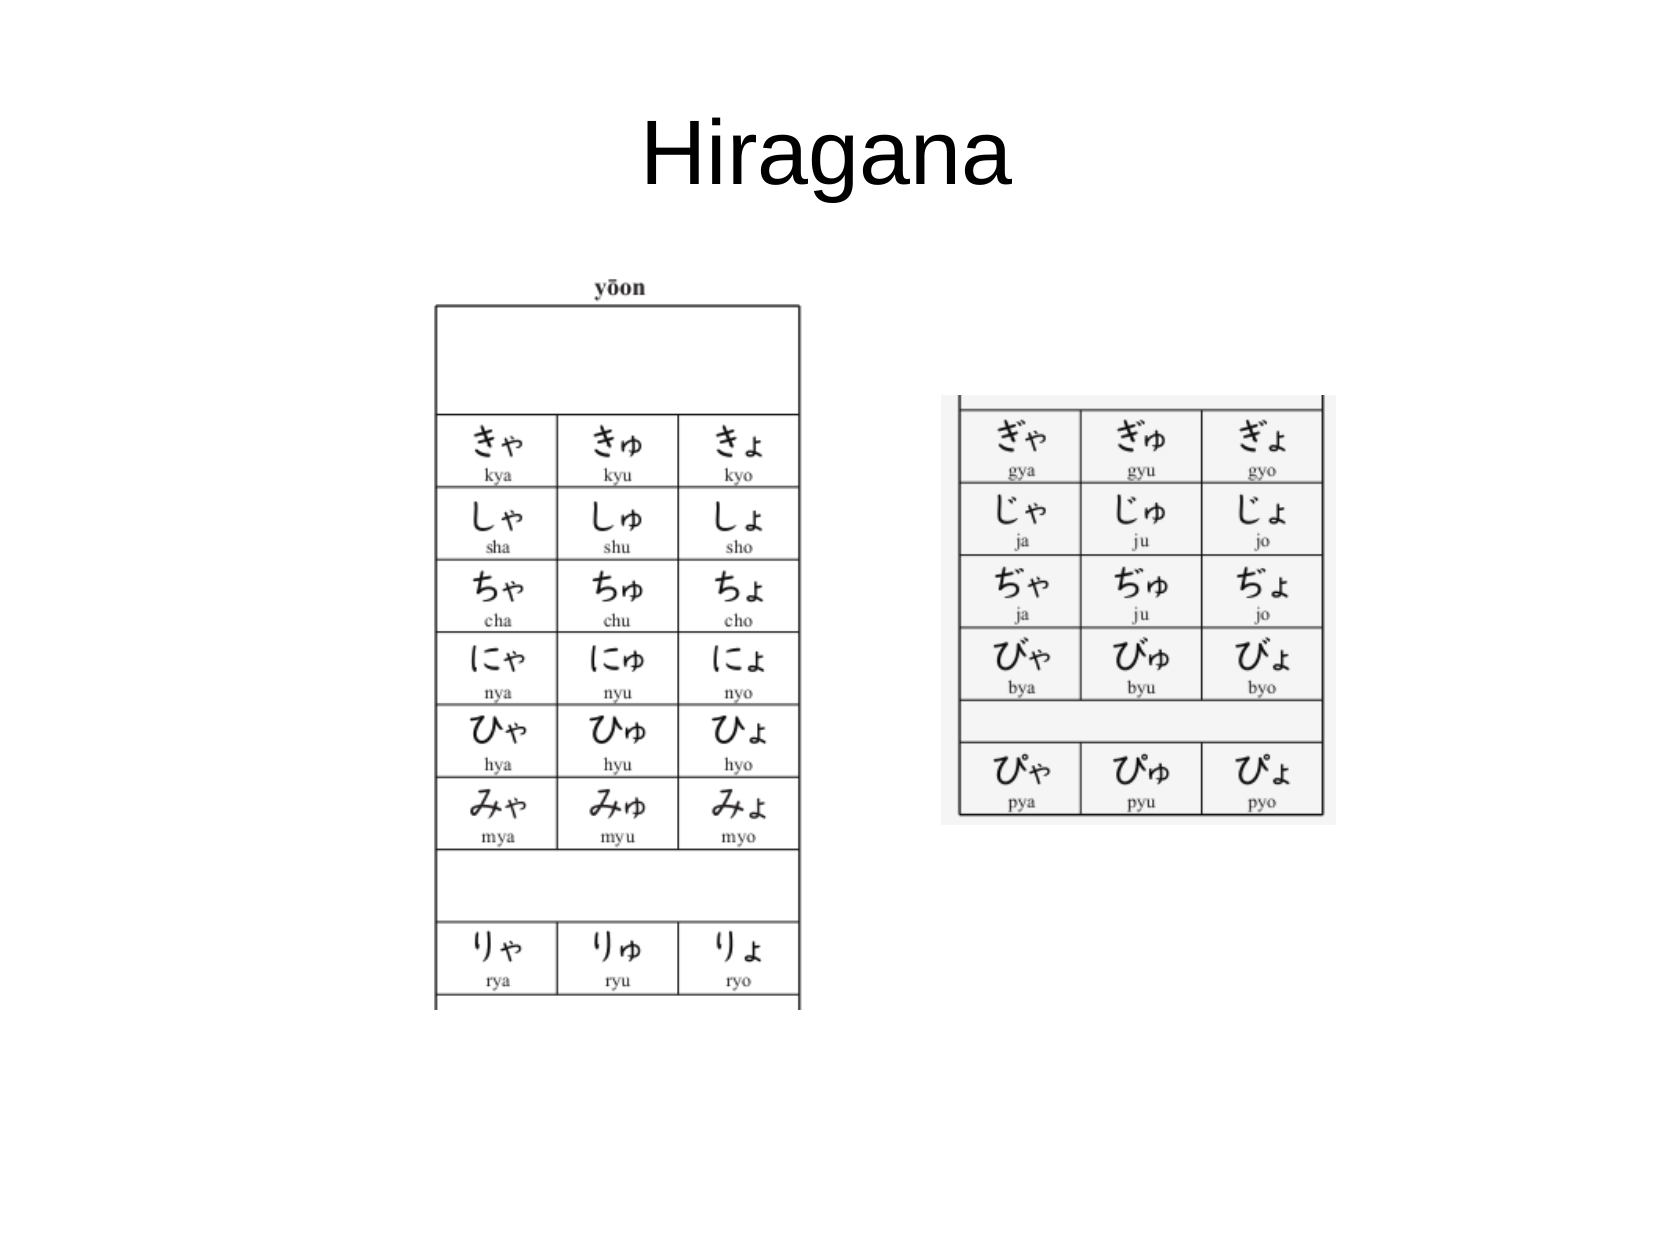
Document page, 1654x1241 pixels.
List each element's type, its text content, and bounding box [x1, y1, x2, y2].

picture [941, 395, 1336, 826]
title Hiragana [82, 49, 1571, 257]
picture [422, 267, 811, 1010]
